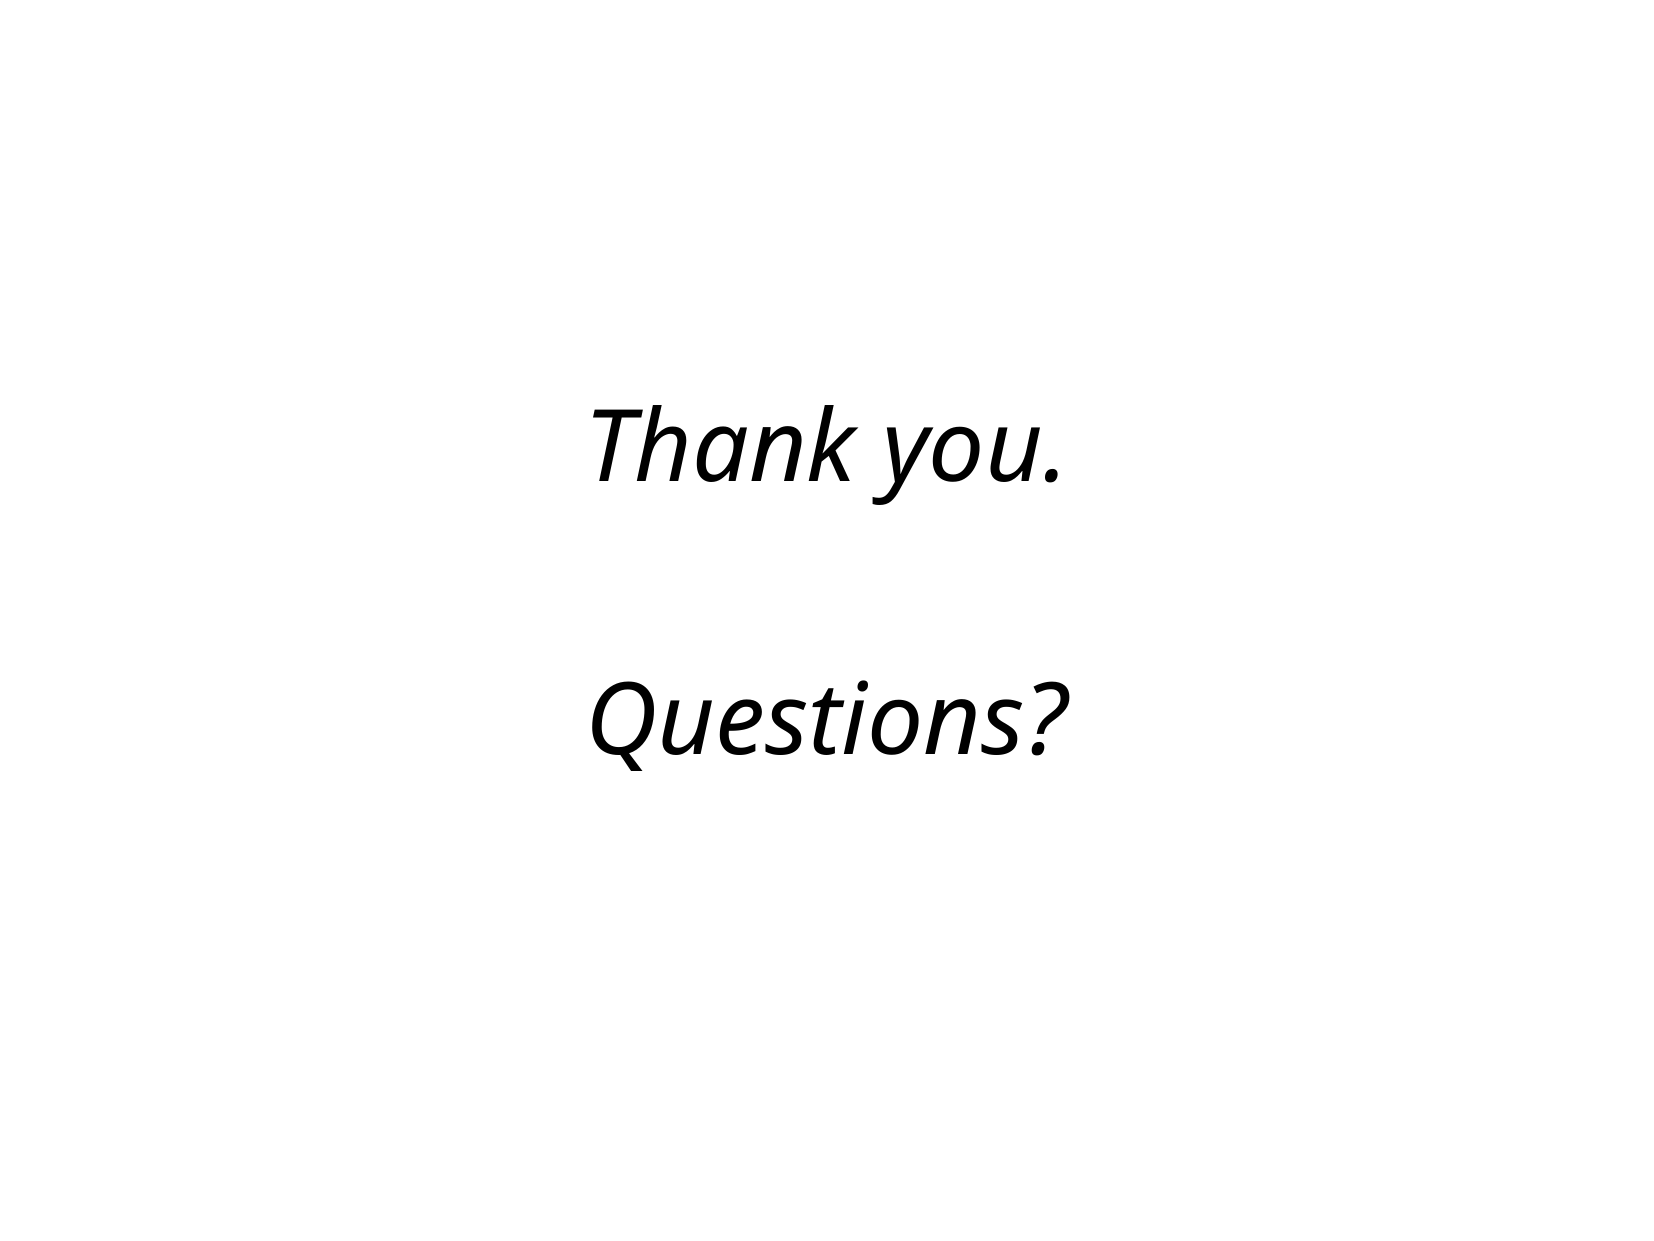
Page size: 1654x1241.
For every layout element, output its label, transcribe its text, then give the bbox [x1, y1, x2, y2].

subtitle Thank you. Questions? [82, 56, 1571, 1102]
